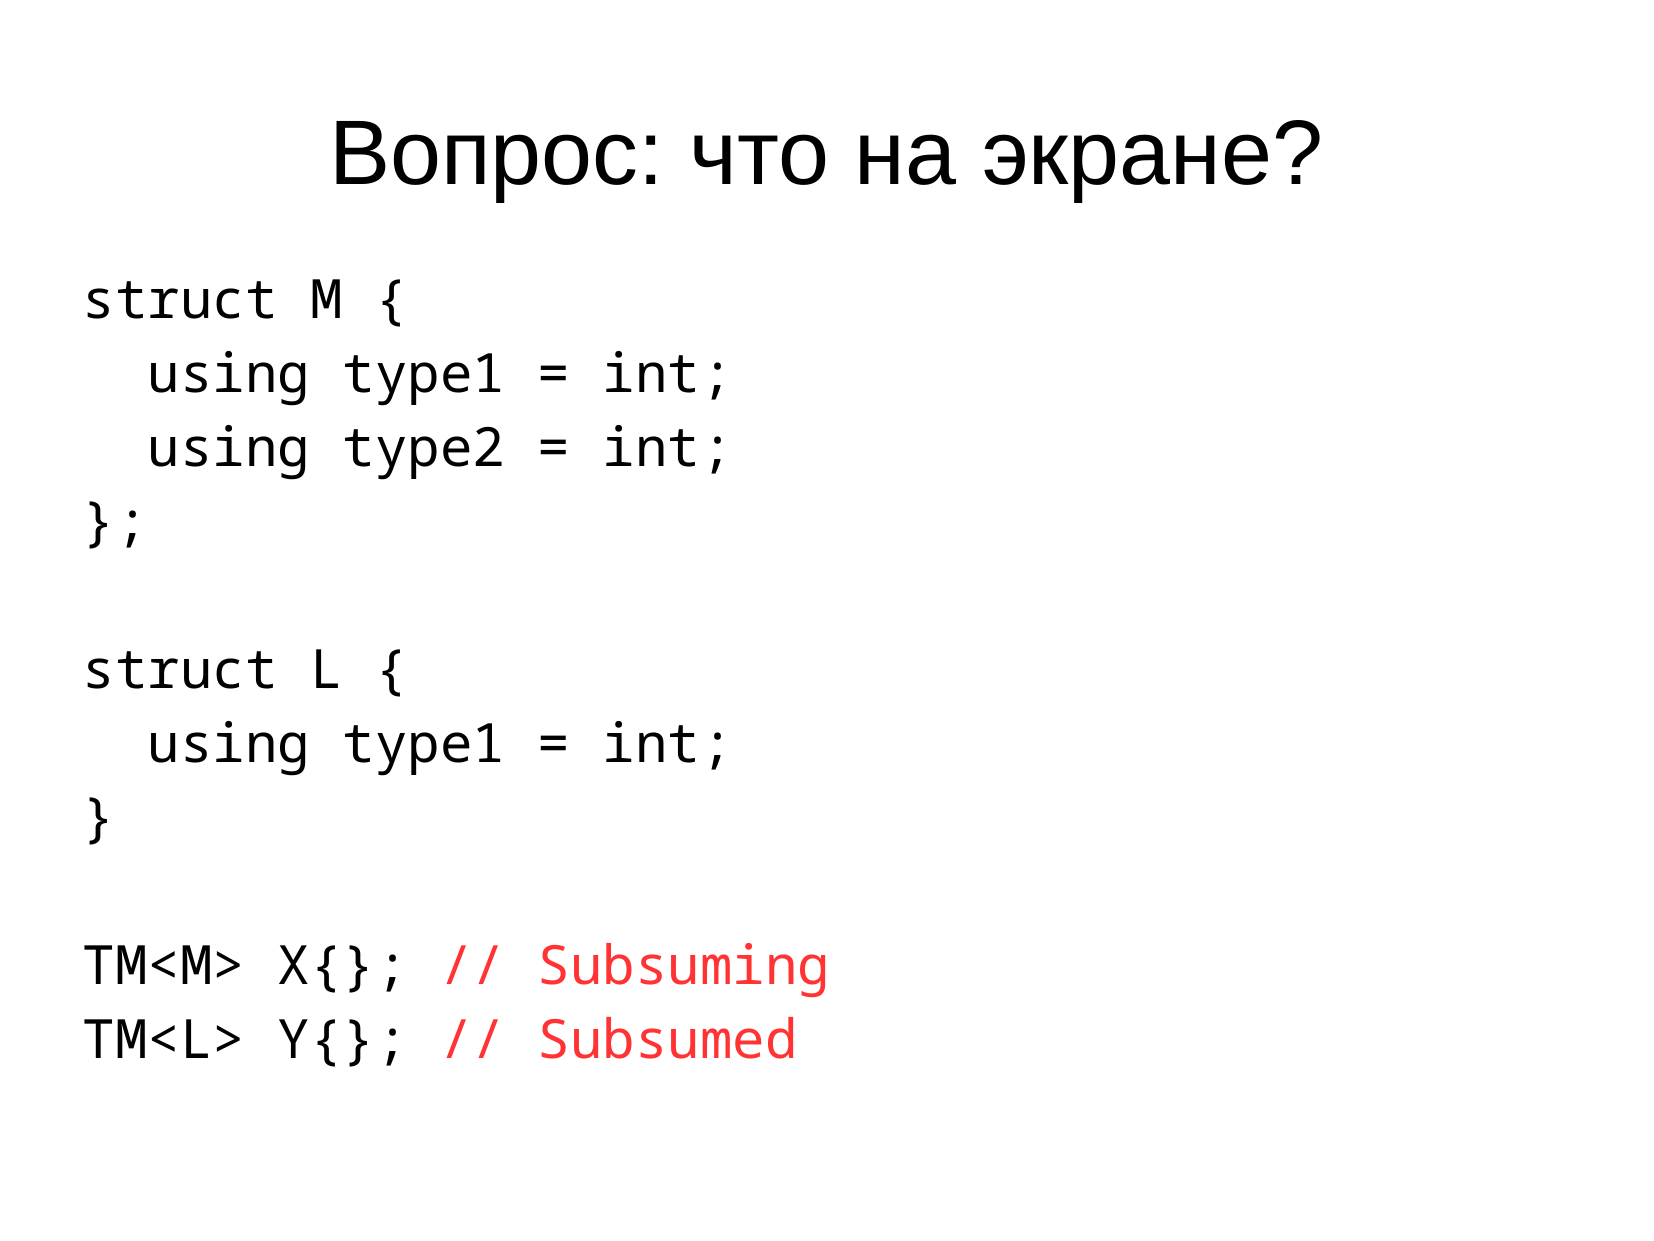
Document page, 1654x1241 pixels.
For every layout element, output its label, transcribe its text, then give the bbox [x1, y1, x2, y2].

subtitle struct M { using type1 = int; using type2 = int; }; struct L { using type1 = int; } TM<M> X{}; // Subsuming TM<L> Y{}; // Subsumed [82, 269, 1571, 1141]
title Вопрос: что на экране? [82, 49, 1571, 257]
